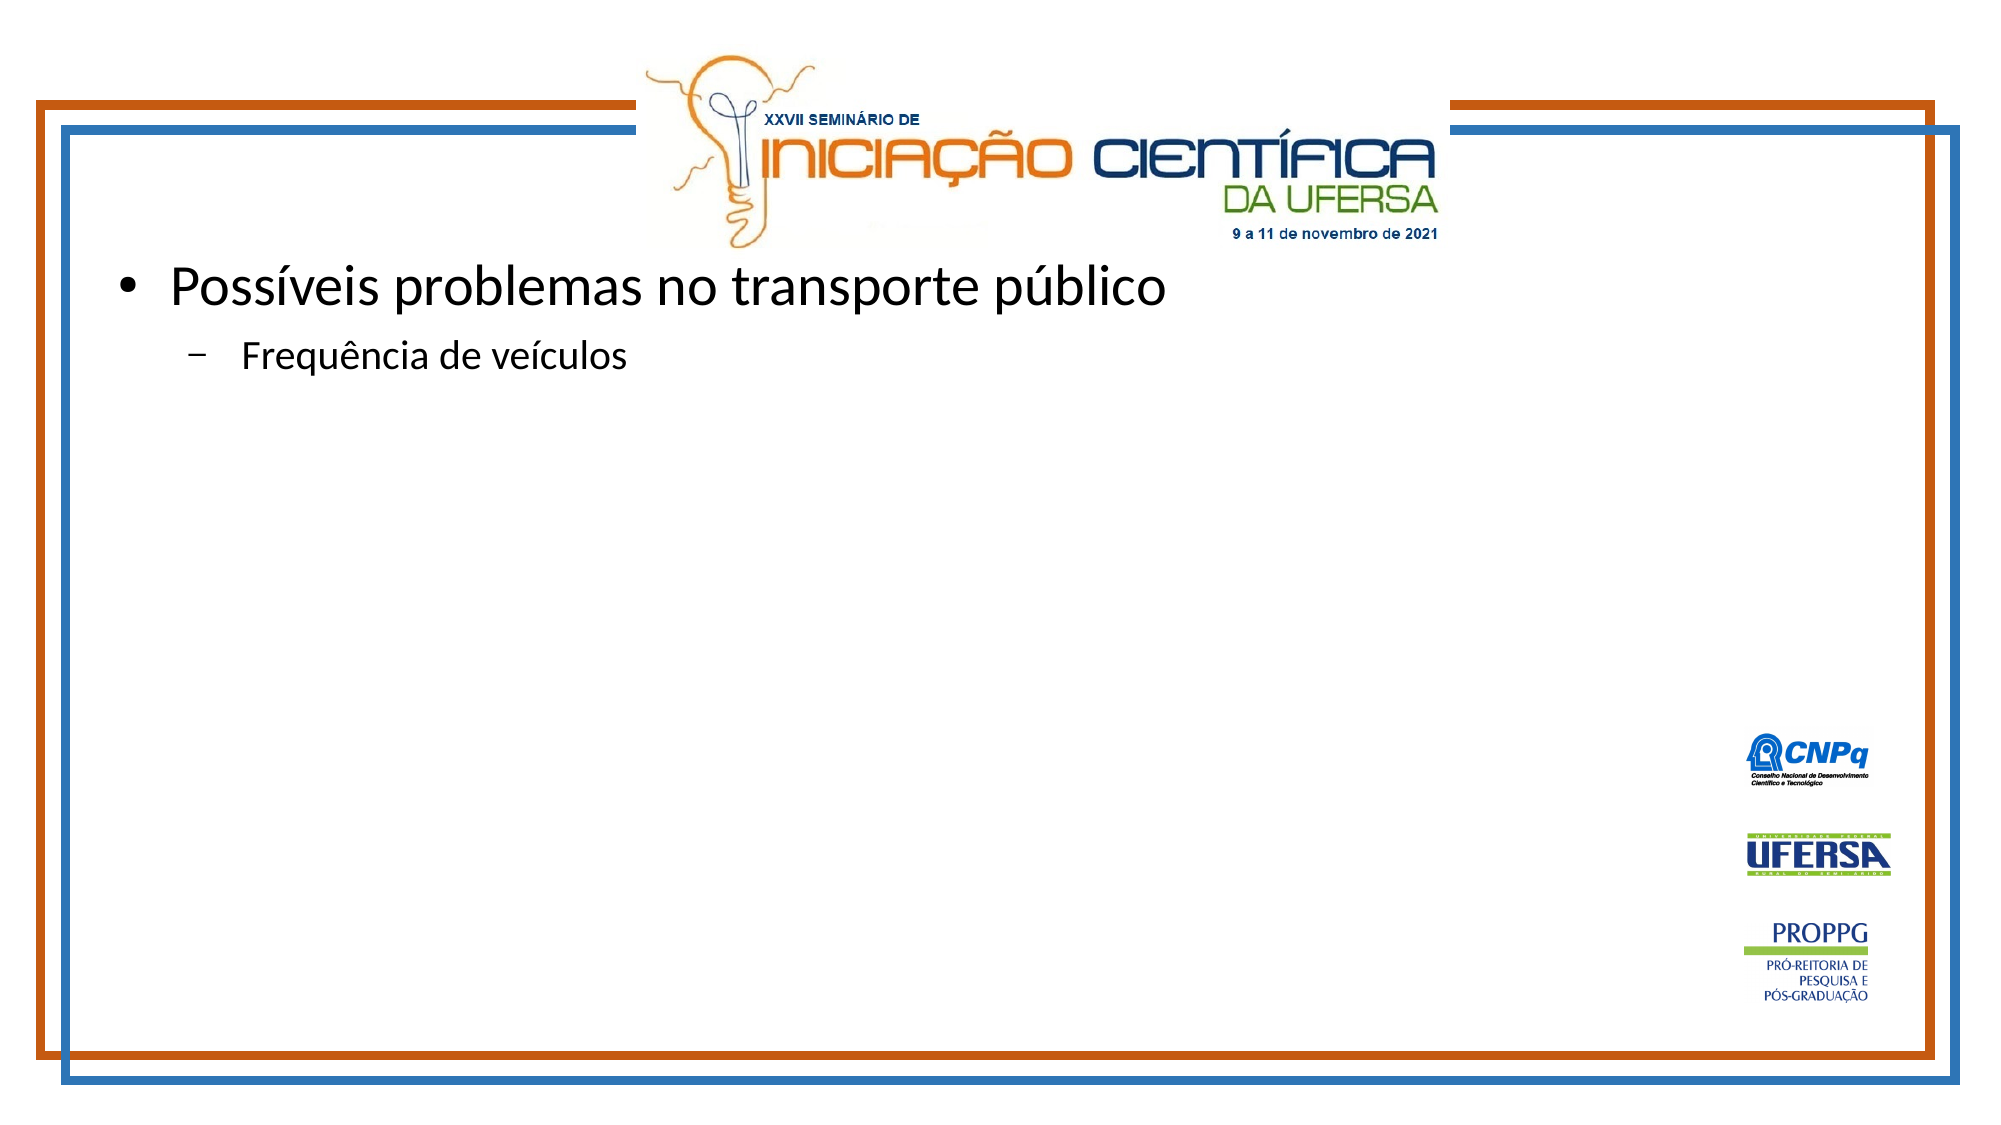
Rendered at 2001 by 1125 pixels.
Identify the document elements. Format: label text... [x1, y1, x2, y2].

picture [1744, 923, 1868, 1003]
picture [636, 44, 1450, 259]
list Possíveis problemas no transporte público Frequência de veículos [99, 263, 1900, 916]
